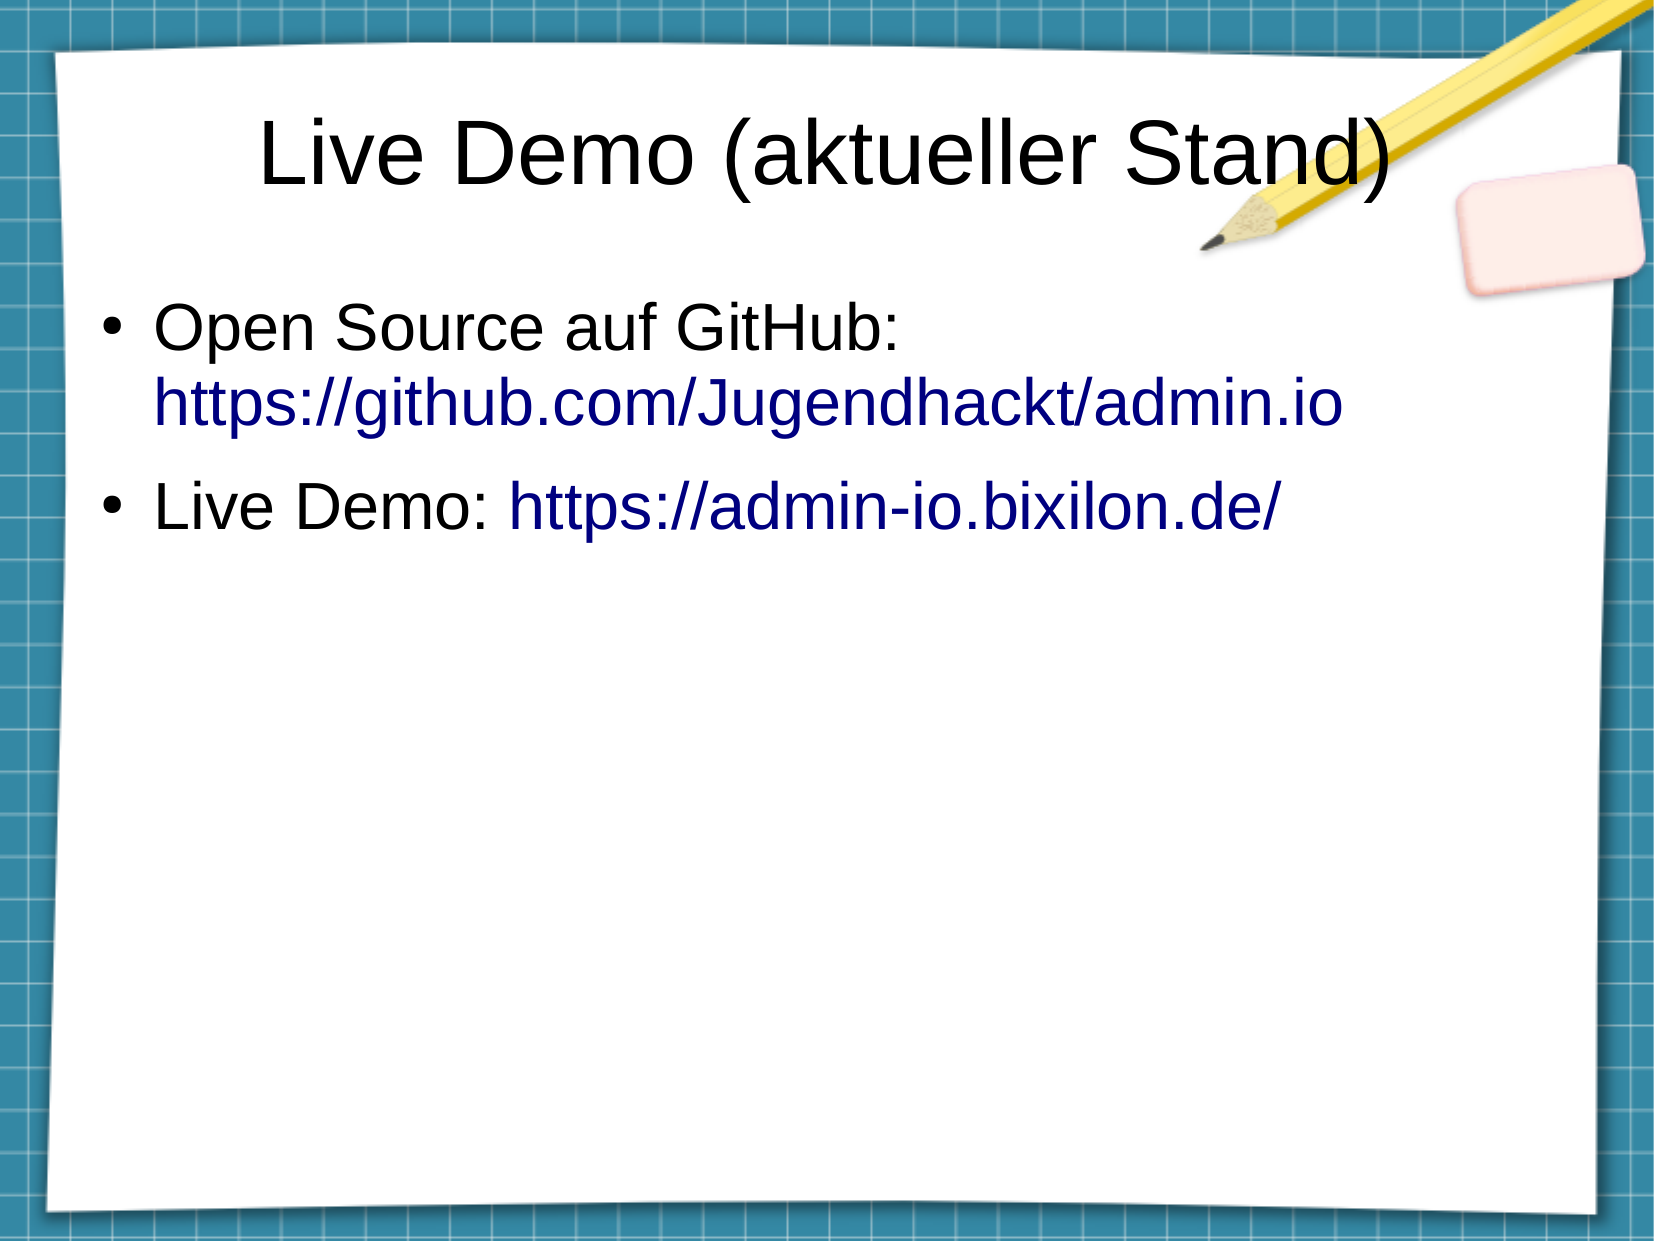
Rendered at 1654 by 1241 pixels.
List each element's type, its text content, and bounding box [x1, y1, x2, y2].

title Live Demo (aktueller Stand) [82, 49, 1571, 257]
list Open Source auf GitHub: https://github.com/Jugendhackt/admin.io Live Demo: https://admin-io.bixilon.de/ [82, 290, 1571, 1010]
picture [0, 0, 1654, 1241]
